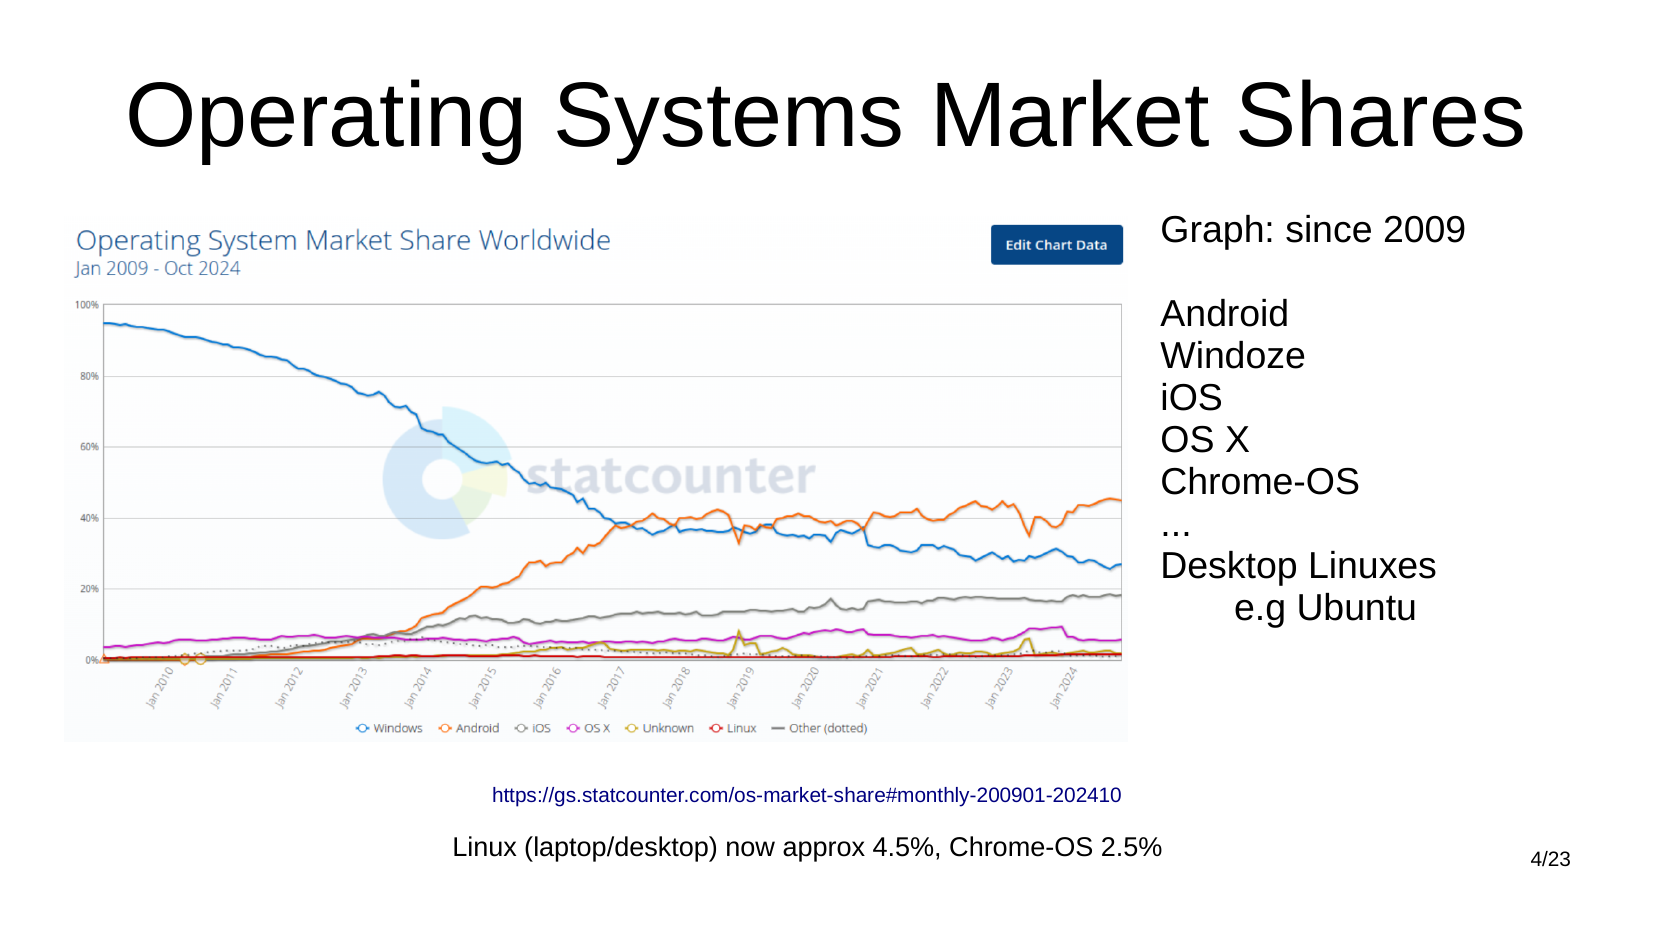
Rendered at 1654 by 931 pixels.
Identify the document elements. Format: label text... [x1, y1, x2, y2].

title Operating Systems Market Shares [82, 37, 1571, 193]
text_box Graph: since 2009 Android Windoze iOS OS X Chrome-OS ... Desktop Linuxes e.g Ubuntu [1145, 200, 1548, 636]
picture [64, 216, 1128, 742]
text_box https://gs.statcounter.com/os-market-share#monthly-200901-202410 Linux (laptop/desktop) now approx 4.5%, Chrome-OS 2.5% [437, 776, 1178, 901]
